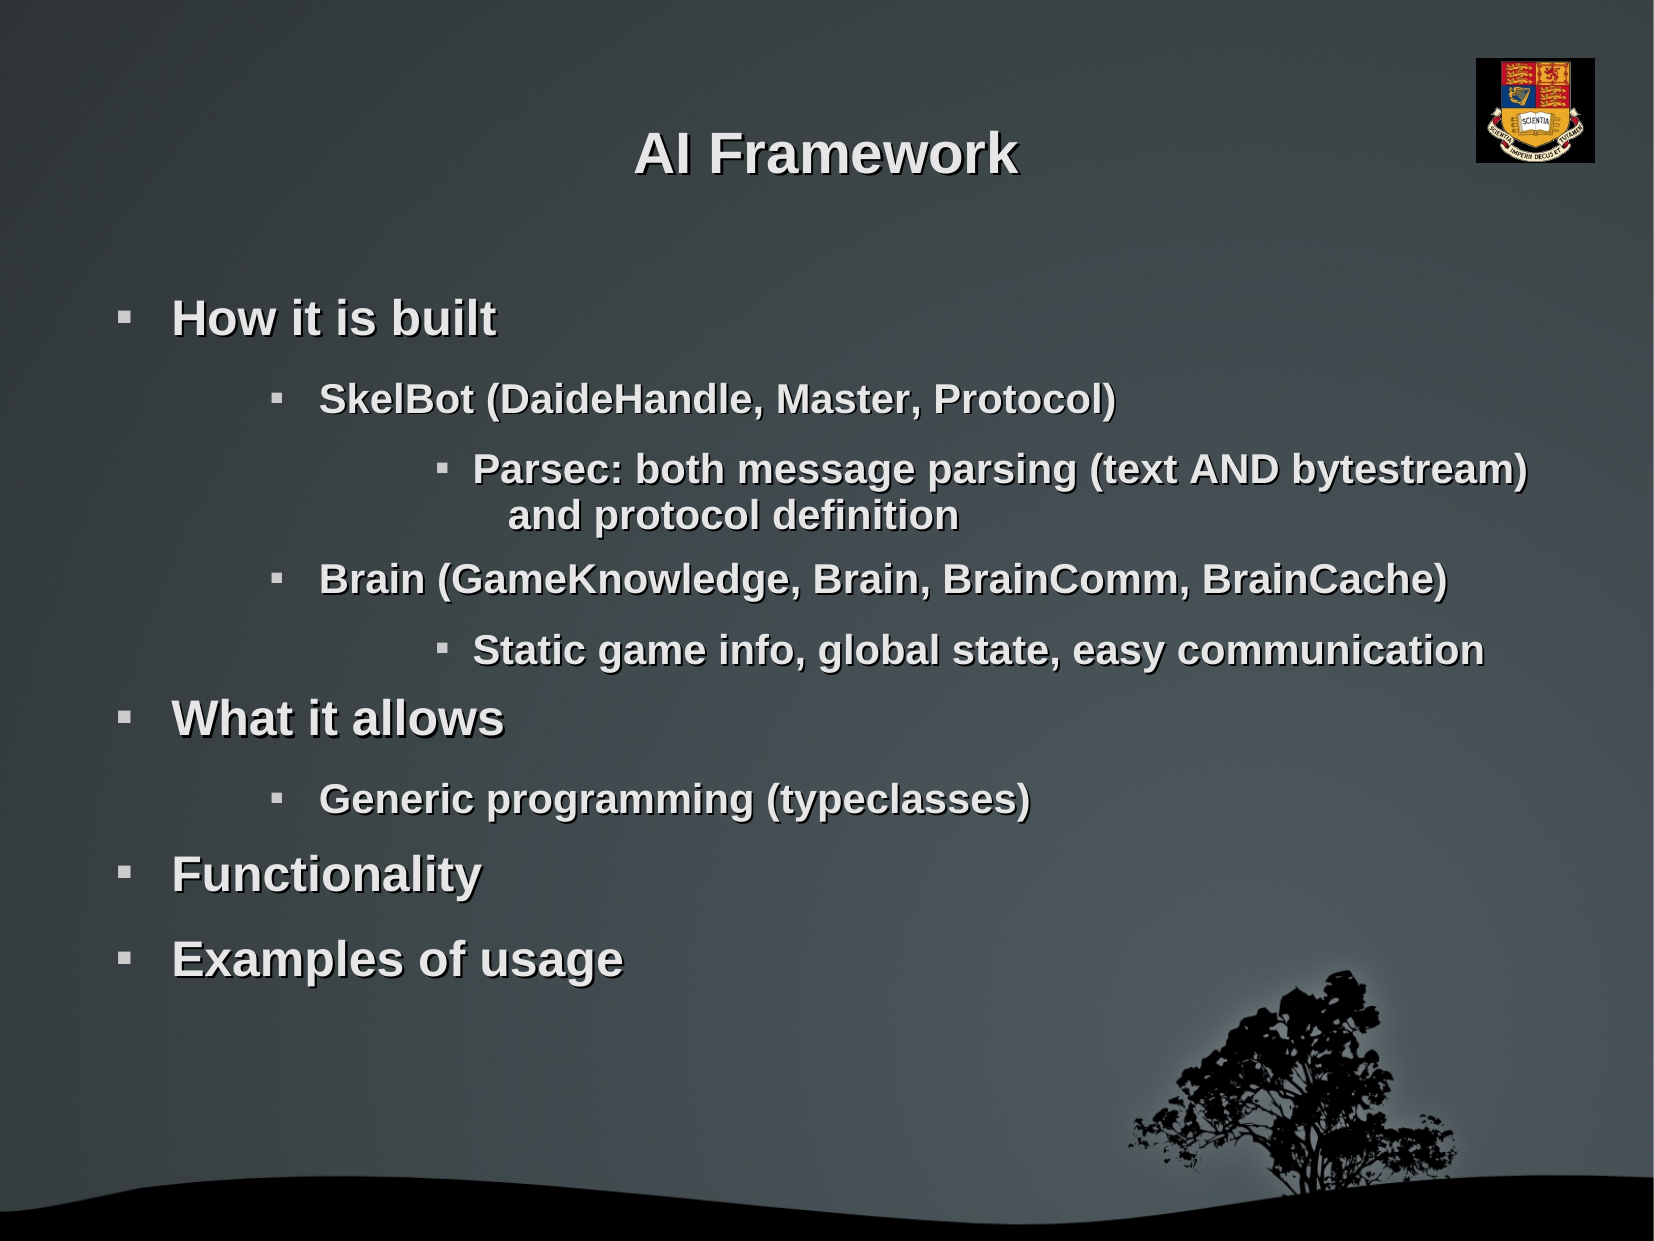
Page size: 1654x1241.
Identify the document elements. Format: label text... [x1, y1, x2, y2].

picture [0, 0, 1654, 1241]
title AI Framework [82, 49, 1571, 257]
list How it is built SkelBot (DaideHandle, Master, Protocol) Parsec: both message parsing (text AND bytestream) and protocol definition Brain (GameKnowledge, Brain, BrainComm, BrainCache) Static game info, global state, easy communication What it allows Generic programming (typeclasses) Functionality Examples of usage [82, 290, 1571, 1109]
